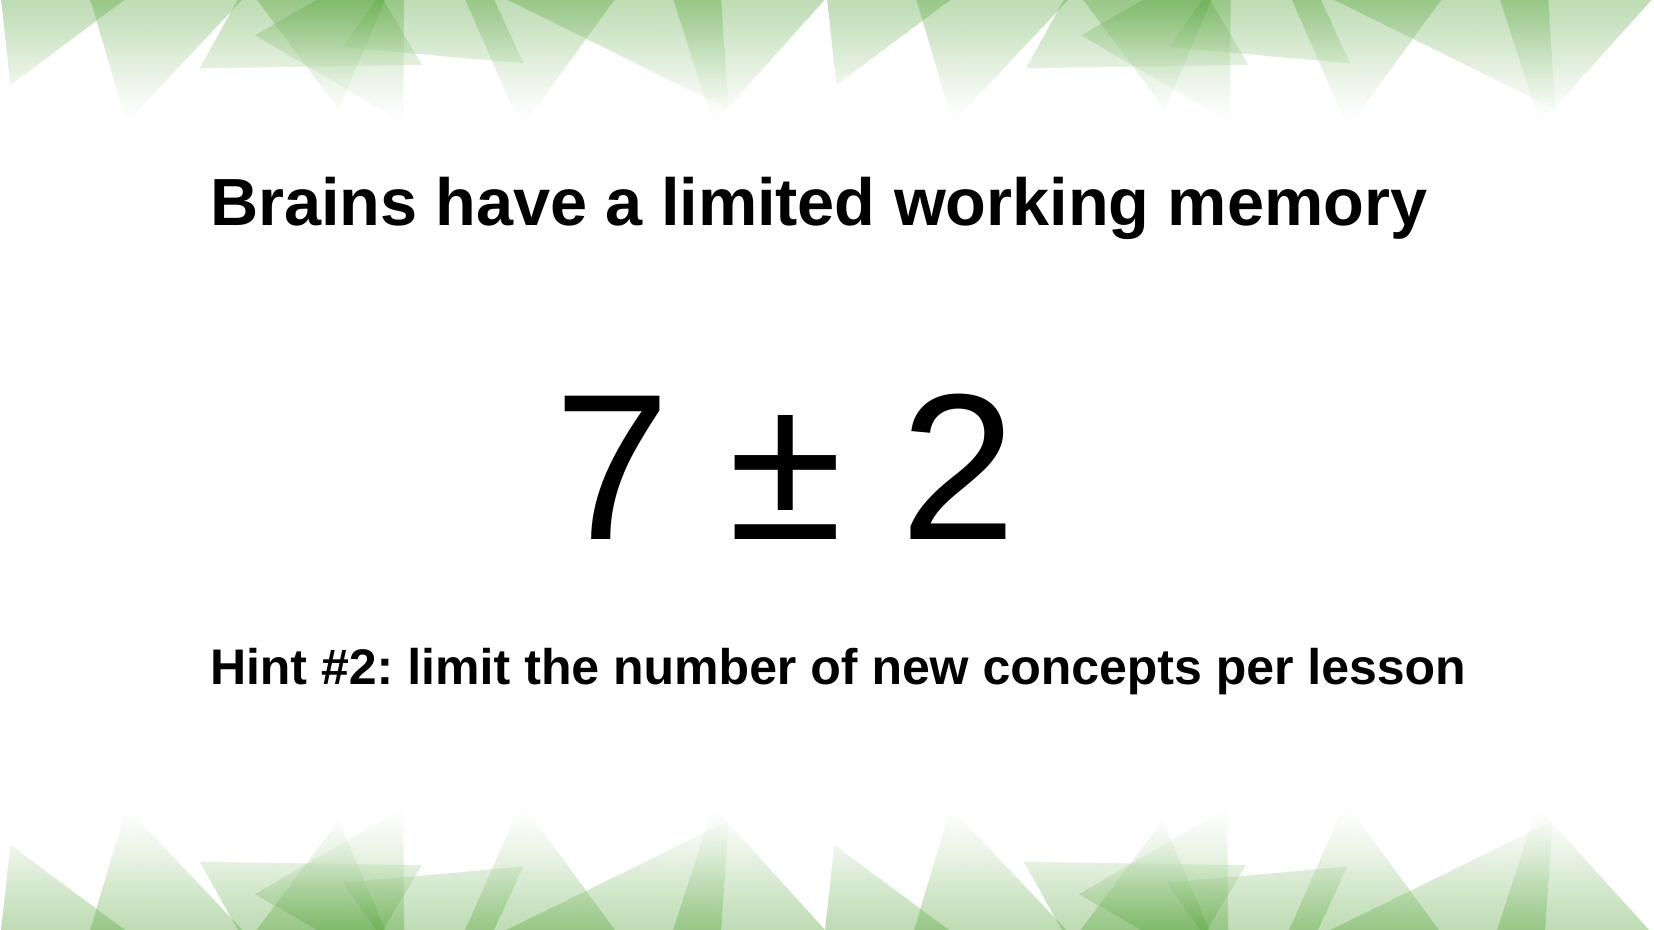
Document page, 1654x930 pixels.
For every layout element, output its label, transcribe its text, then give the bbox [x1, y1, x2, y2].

picture [0, 0, 1653, 128]
picture [0, 802, 1651, 930]
title Hint #2: limit the number of new concepts per lesson [210, 611, 1576, 724]
text_box 7 ± 2 [540, 343, 1351, 611]
title Brains have a limited working memory [210, 150, 1576, 256]
